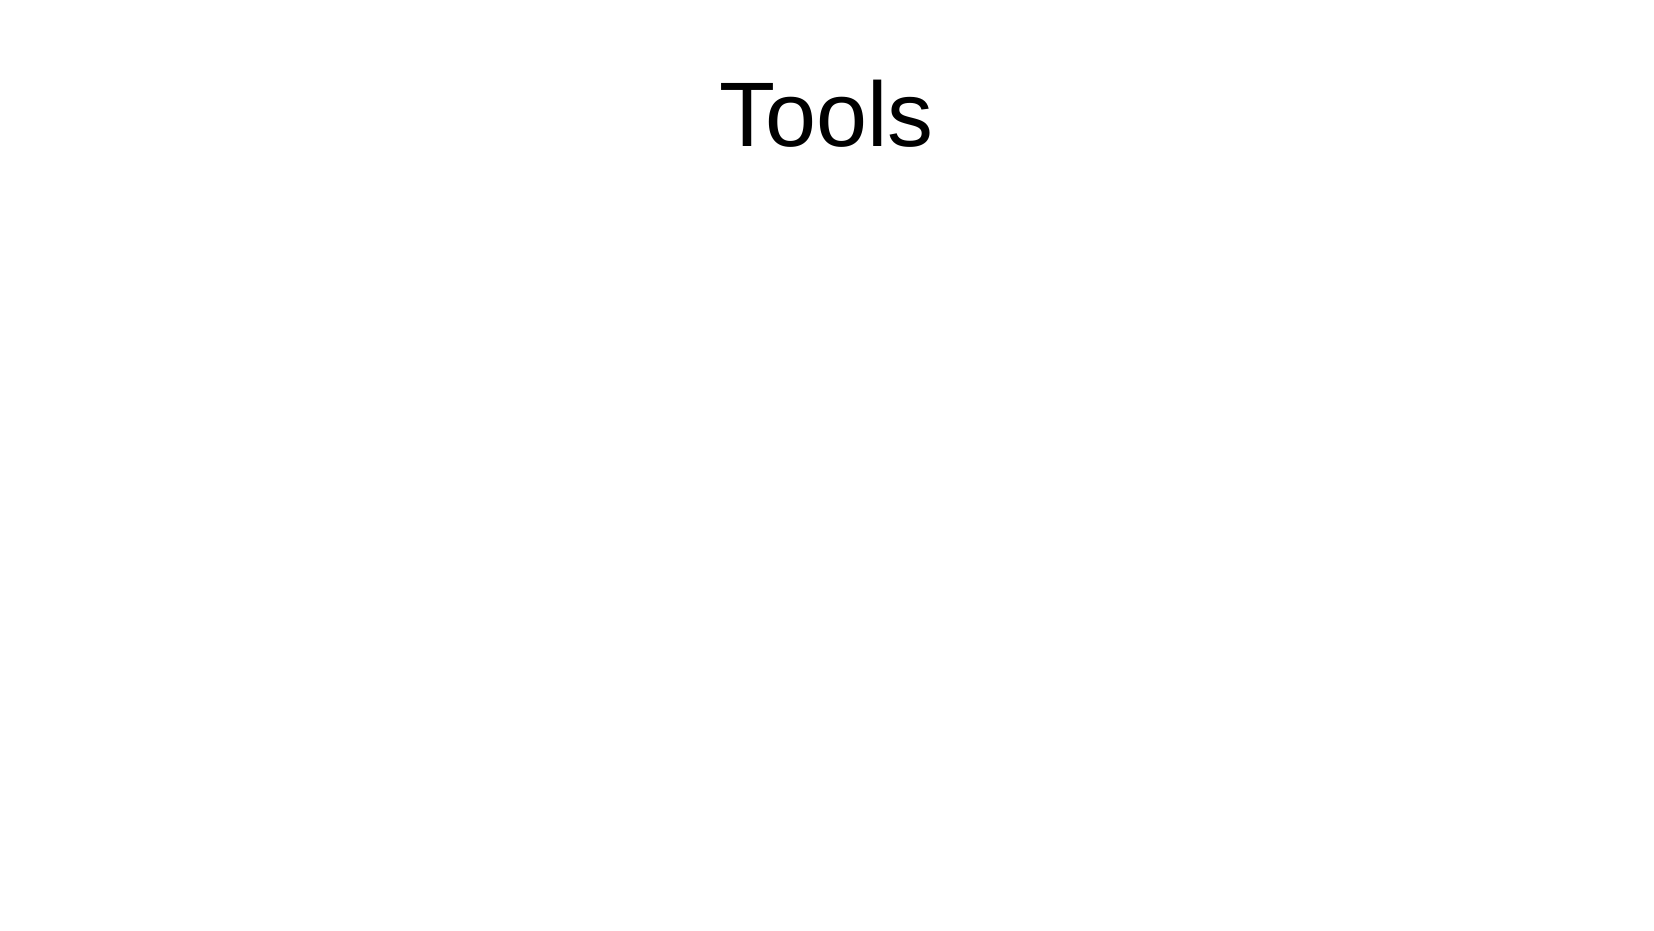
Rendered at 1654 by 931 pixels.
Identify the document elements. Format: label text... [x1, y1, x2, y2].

title Tools [82, 37, 1571, 193]
